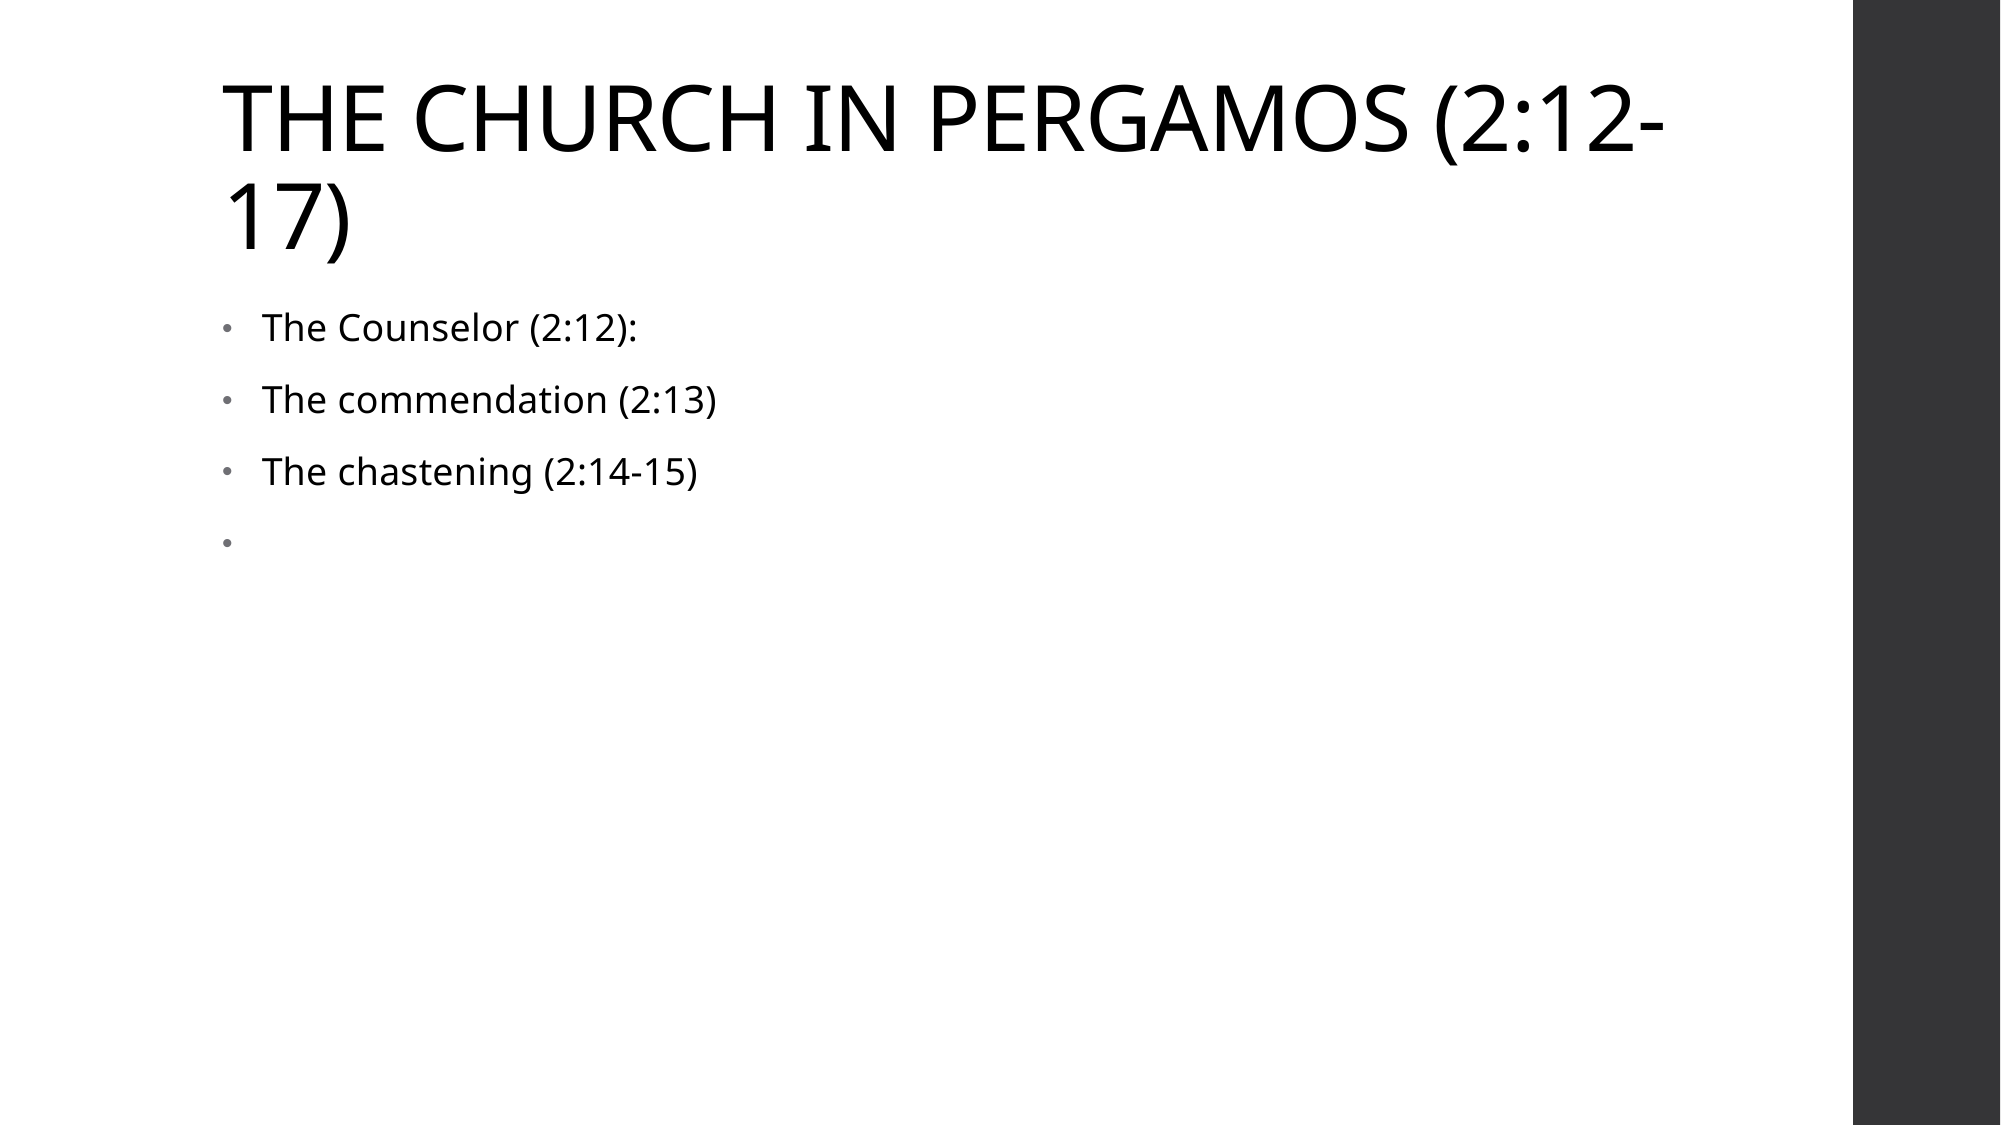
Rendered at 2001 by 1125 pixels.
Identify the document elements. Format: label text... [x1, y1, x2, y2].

list The Counselor (2:12): The commendation (2:13) The chastening (2:14-15) [206, 299, 1617, 1014]
title THE CHURCH IN PERGAMOS (2:12-17) [206, 60, 1797, 278]
